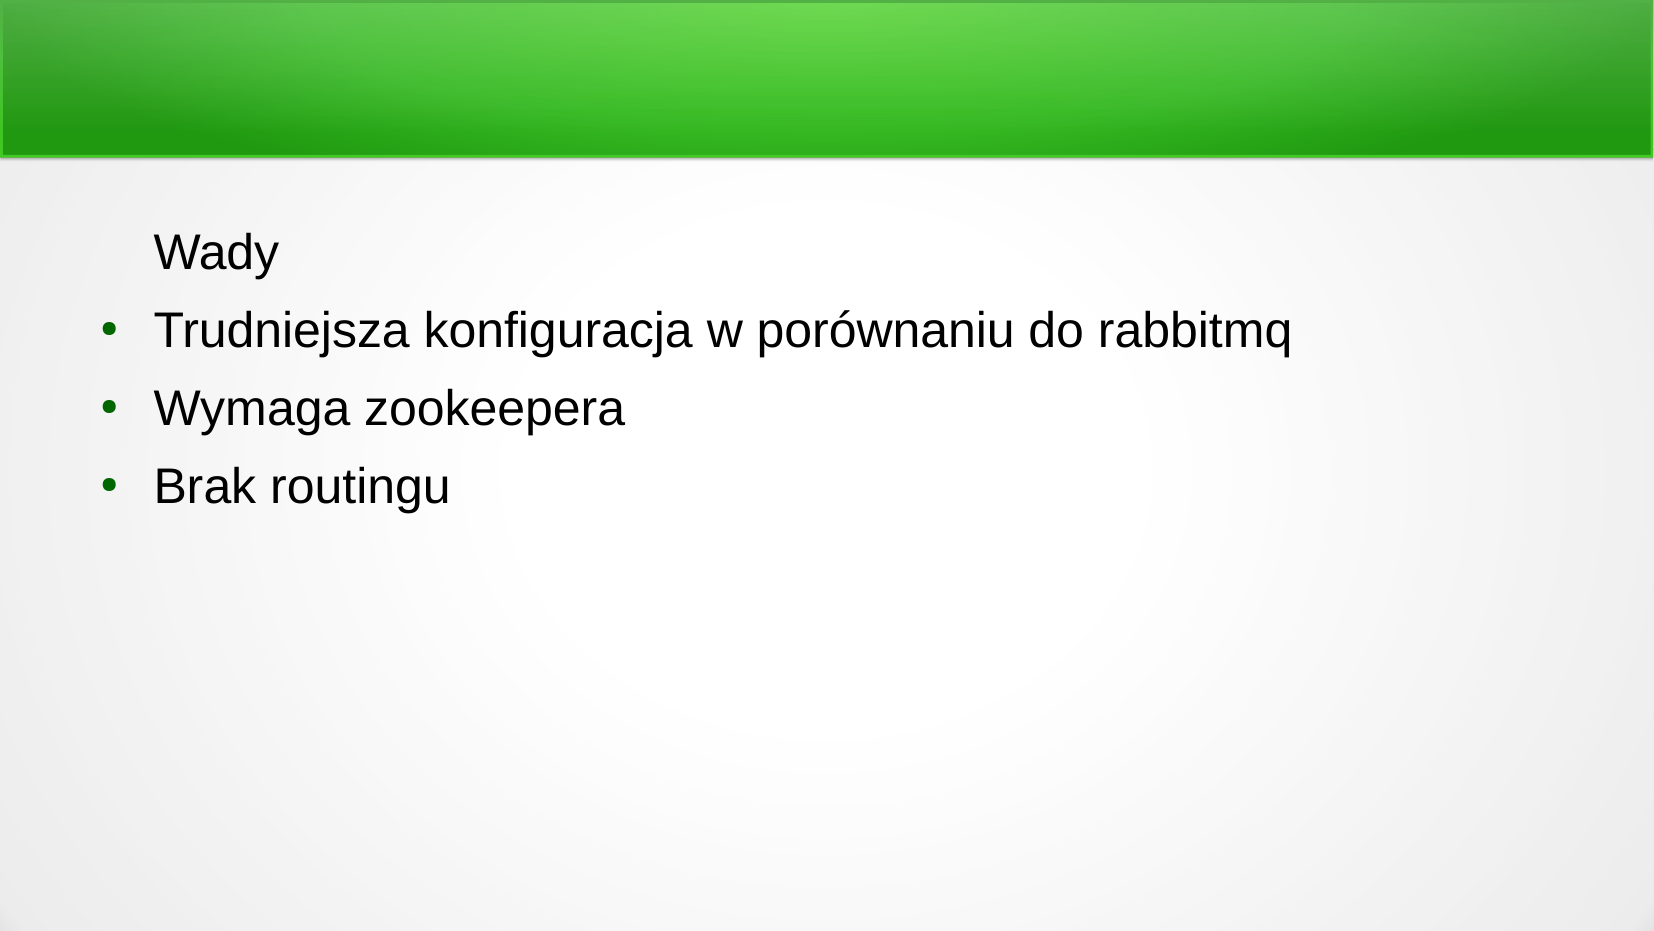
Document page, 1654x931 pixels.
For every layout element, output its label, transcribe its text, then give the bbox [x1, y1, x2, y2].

list Wady Trudniejsza konfiguracja w porównaniu do rabbitmq Wymaga zookeepera Brak routingu [82, 224, 1571, 764]
